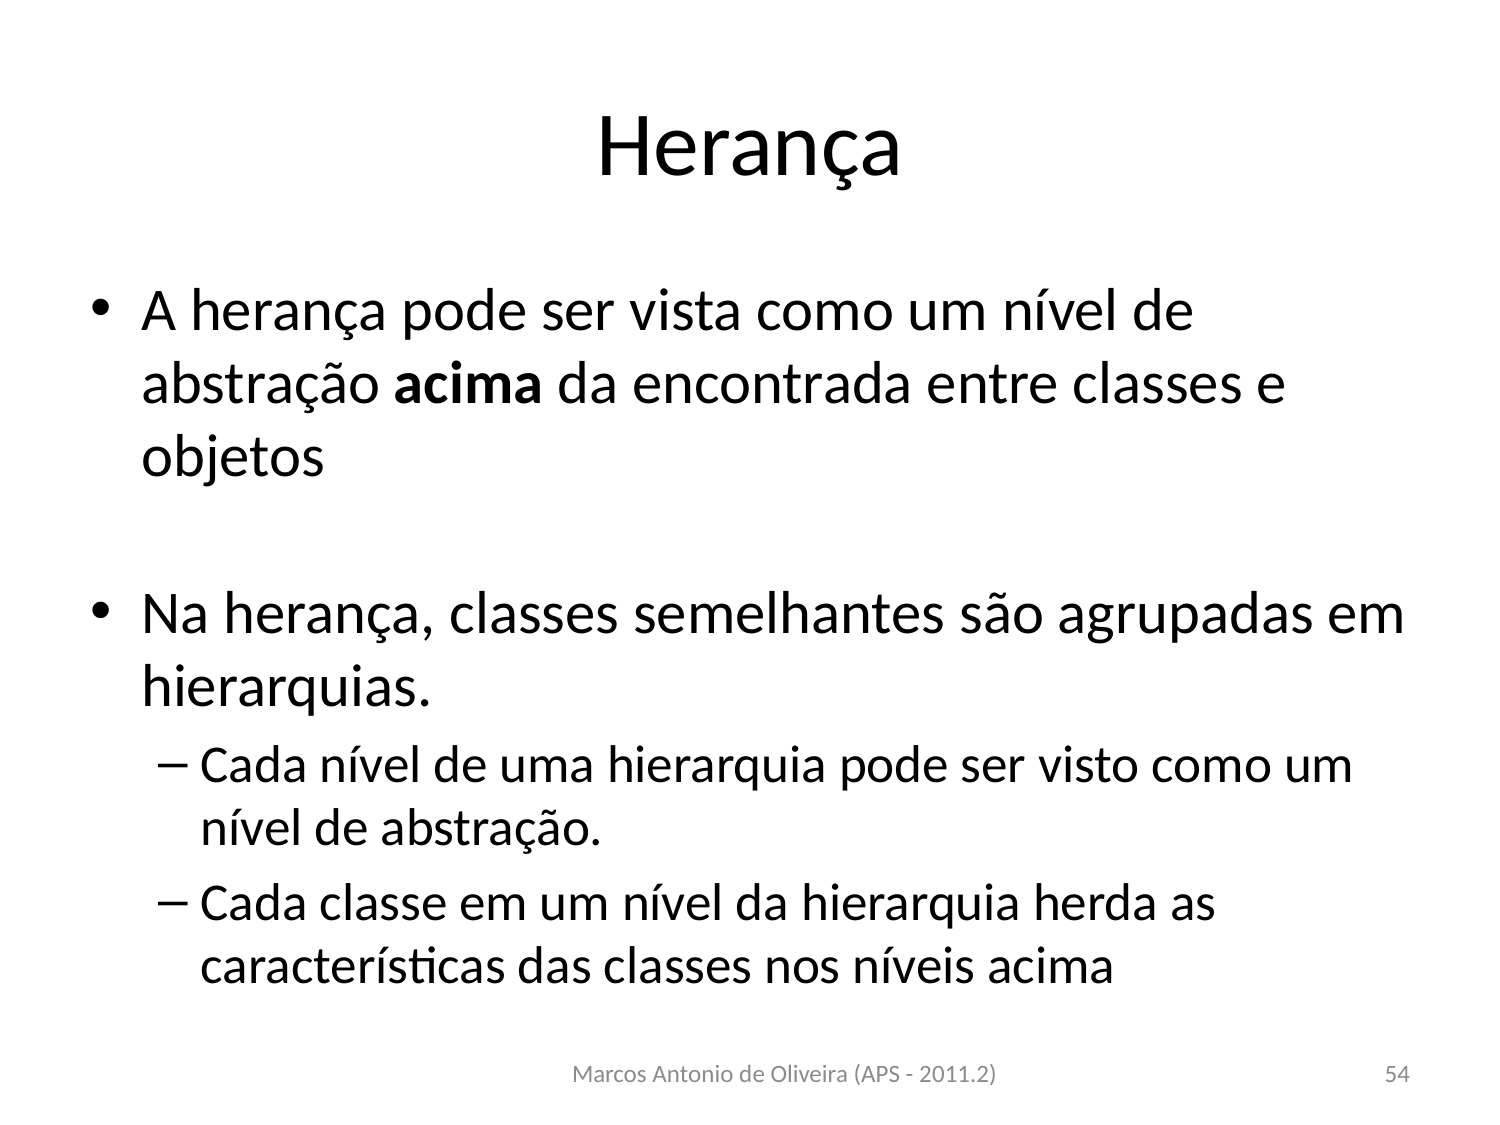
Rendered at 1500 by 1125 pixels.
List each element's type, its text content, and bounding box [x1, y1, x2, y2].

list A herança pode ser vista como um nível de abstração acima da encontrada entre classes e objetos Na herança, classes semelhantes são agrupadas em hierarquias. Cada nível de uma hierarquia pode ser visto como um nível de abstração. Cada classe em um nível da hierarquia herda as características das classes nos níveis acima [75, 262, 1425, 1005]
footer Marcos Antonio de Oliveira (APS - 2011.2) [512, 1042, 1058, 1103]
slide_number <número> [1074, 1042, 1425, 1103]
title Herança [75, 45, 1425, 233]
